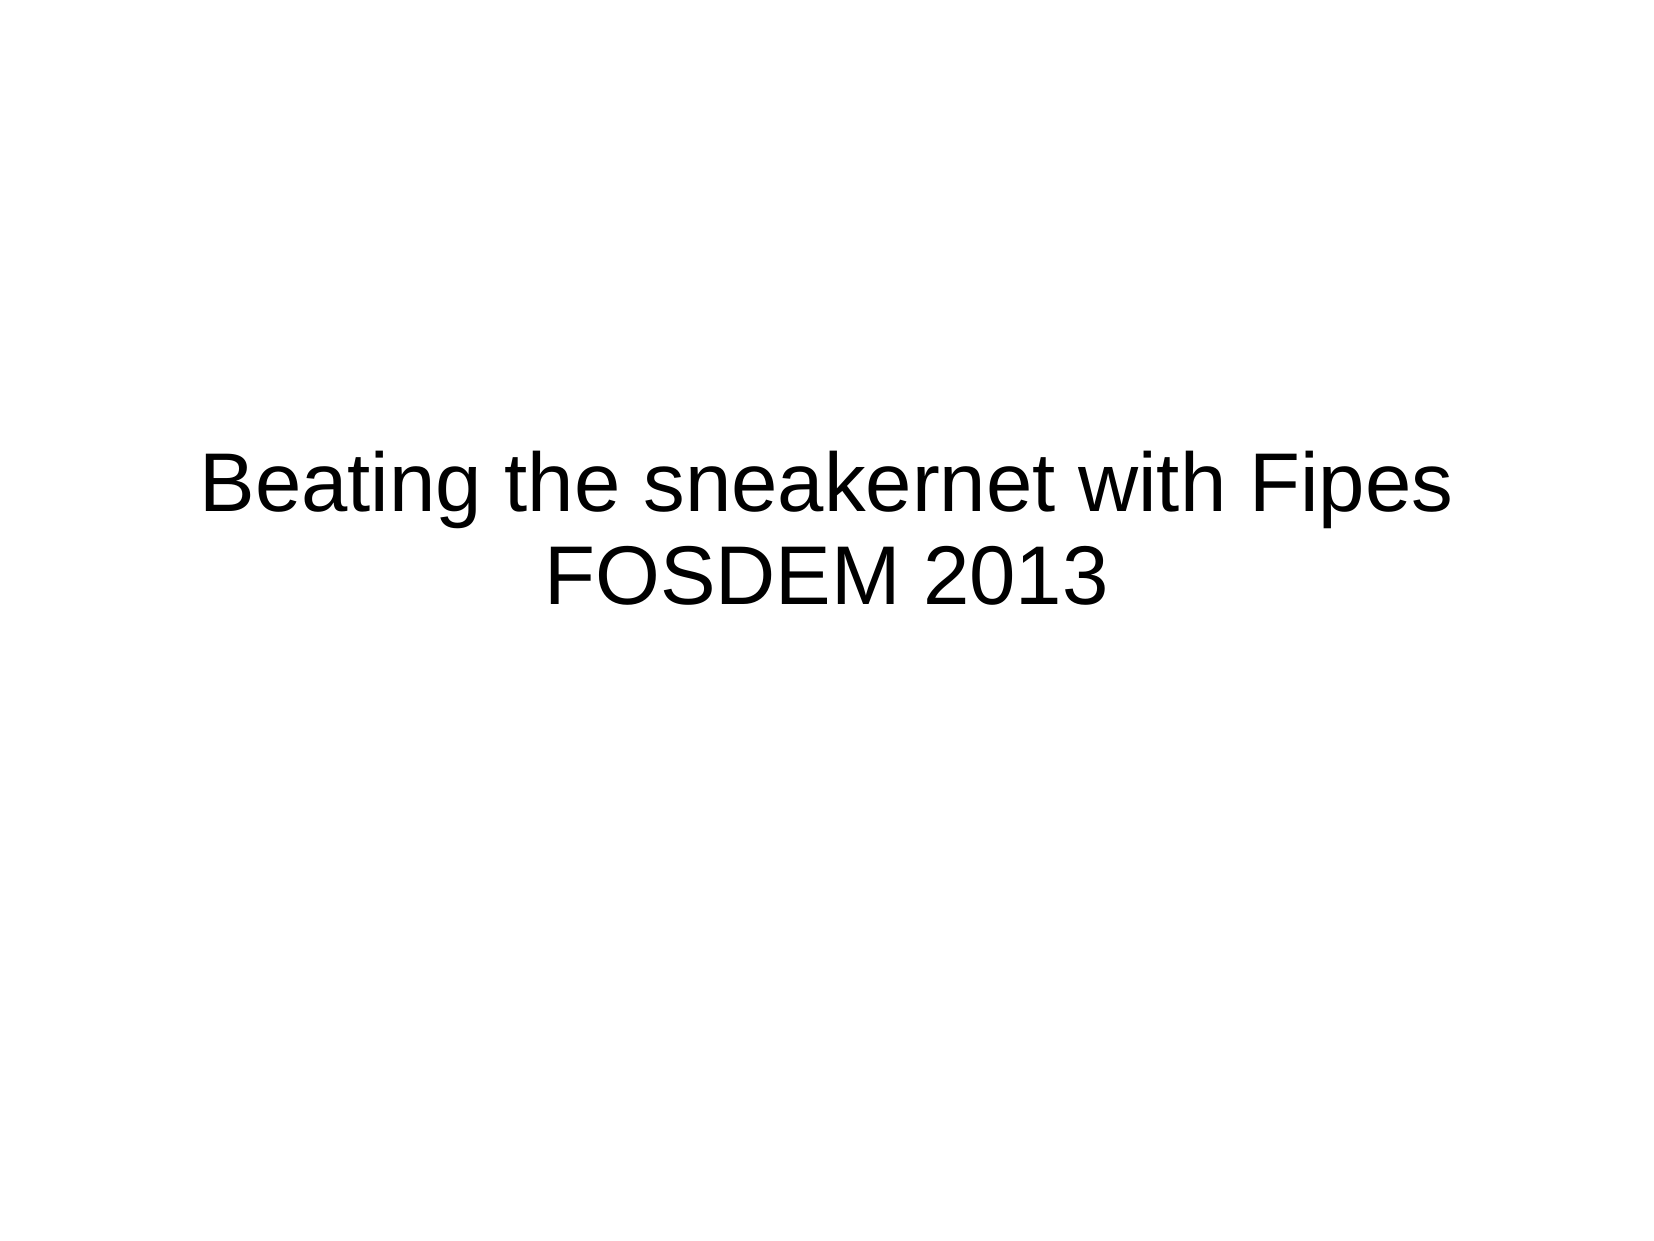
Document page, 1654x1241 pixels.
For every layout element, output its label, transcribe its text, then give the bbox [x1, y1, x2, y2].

subtitle Beating the sneakernet with Fipes FOSDEM 2013 [82, 49, 1571, 1010]
